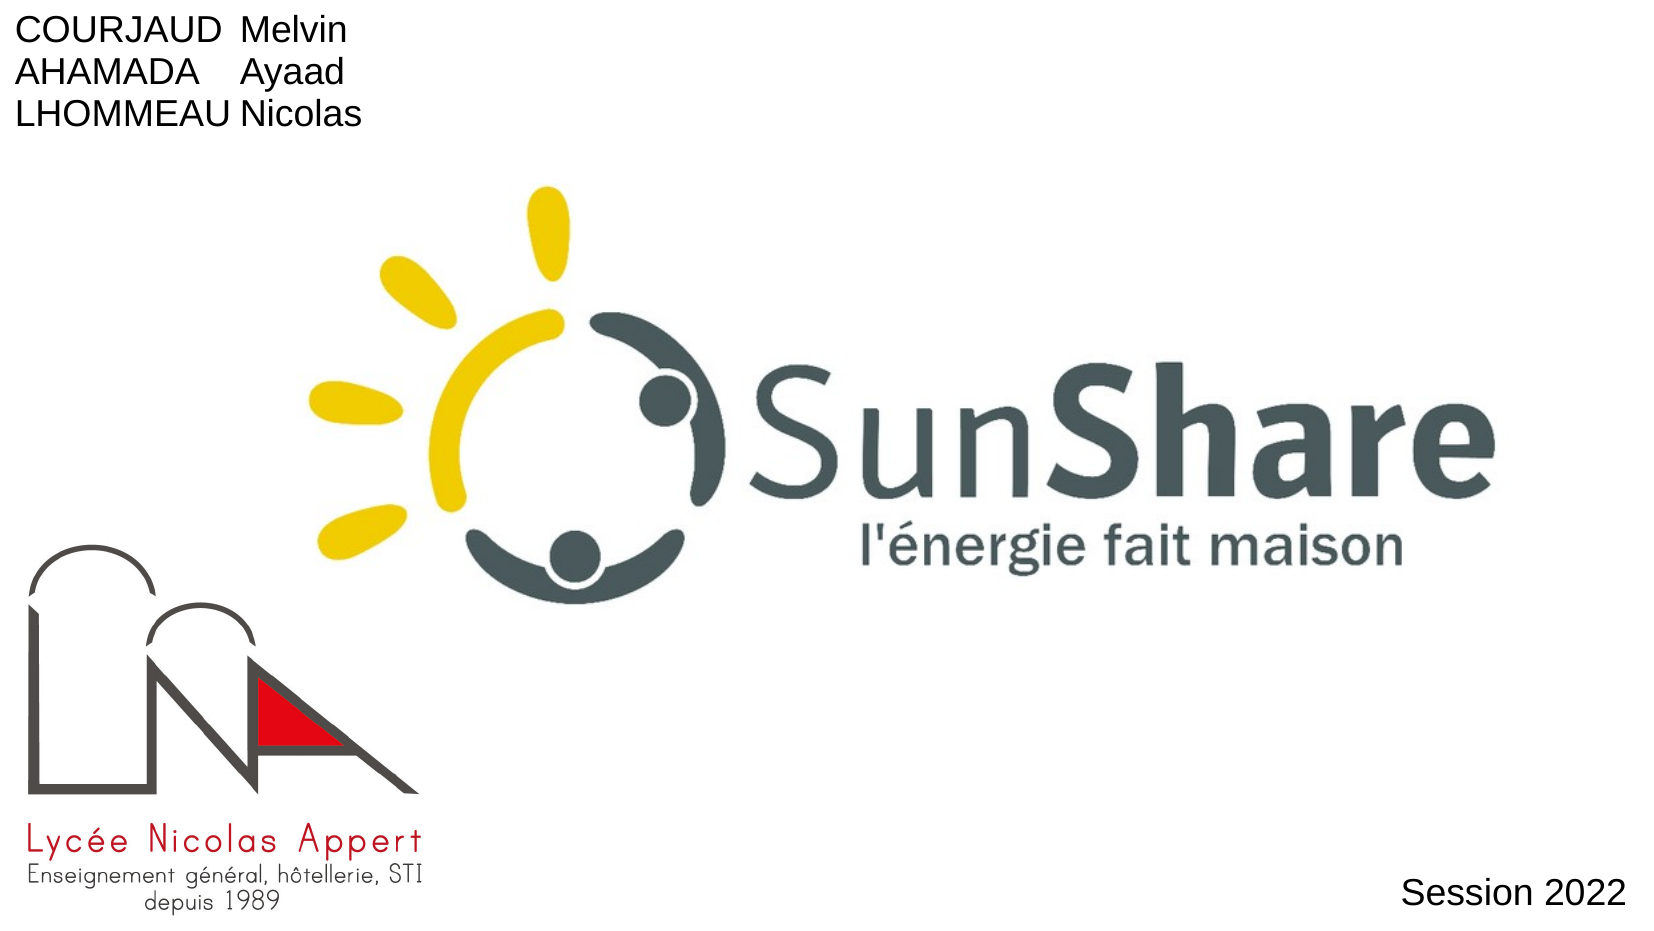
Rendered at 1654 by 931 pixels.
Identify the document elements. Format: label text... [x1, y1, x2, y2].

text_box COURJAUD Melvin AHAMADA Ayaad LHOMMEAU Nicolas [0, 0, 390, 142]
text_box Session 2022 [1381, 864, 1642, 922]
picture [11, 183, 1551, 922]
